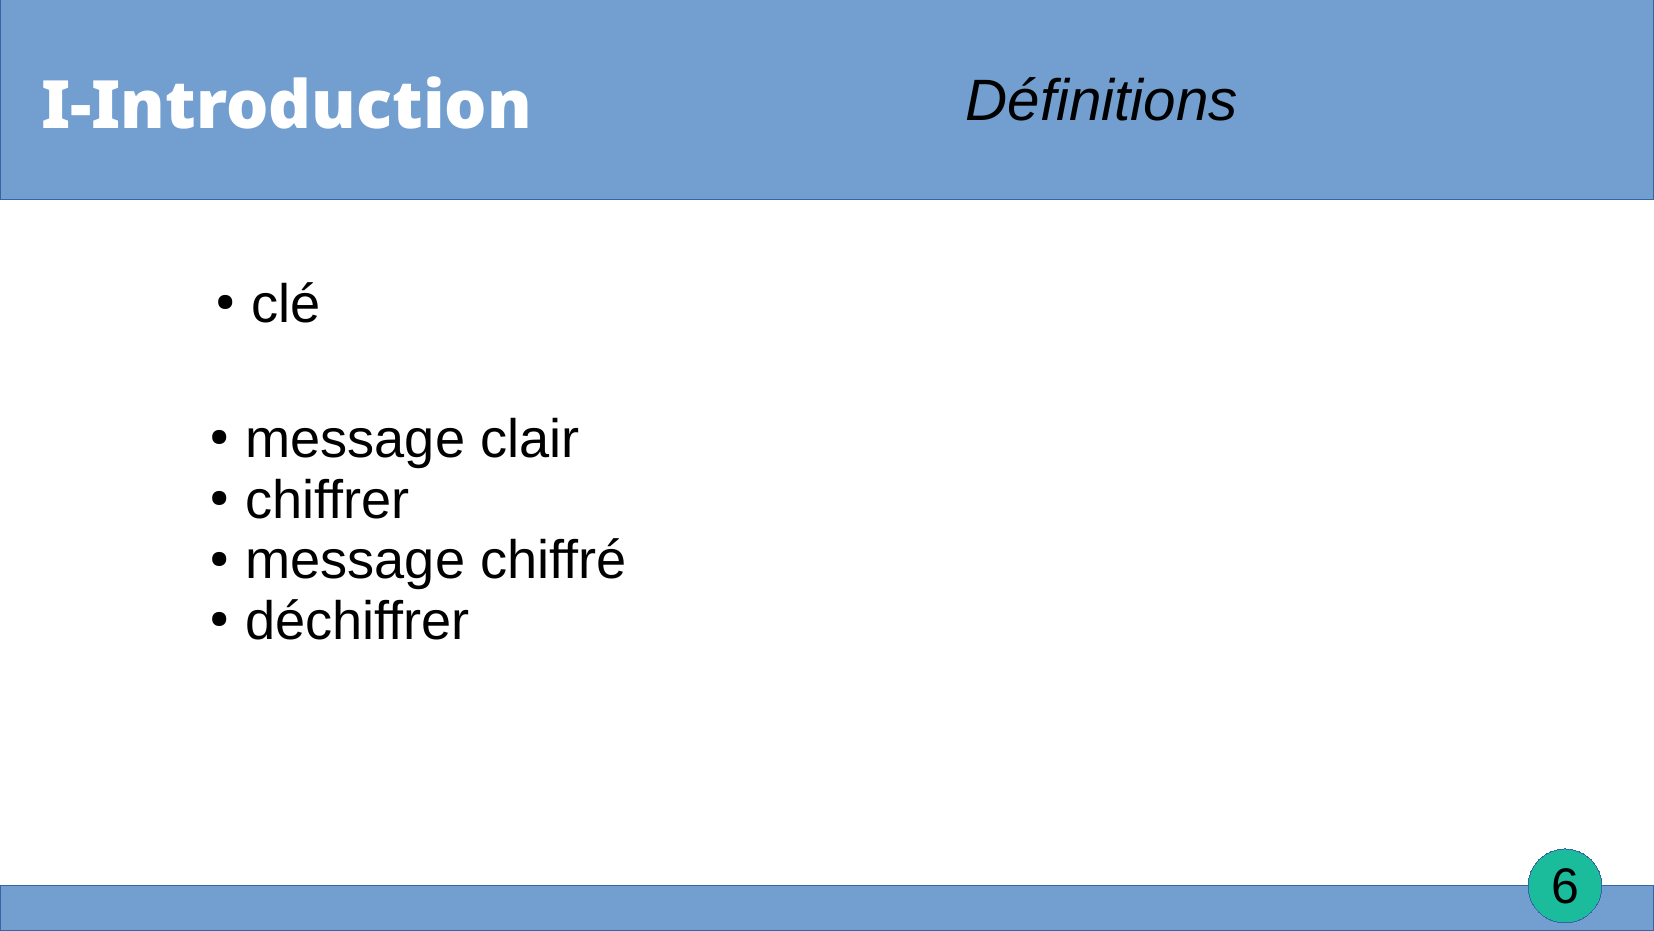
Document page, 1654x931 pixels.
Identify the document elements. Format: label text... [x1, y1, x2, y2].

text_box clé [200, 265, 650, 342]
text_box message clair chiffrer message chiffré déchiffrer [194, 401, 751, 720]
text_box Définitions [950, 60, 1654, 160]
title I-Introduction [41, 50, 709, 154]
